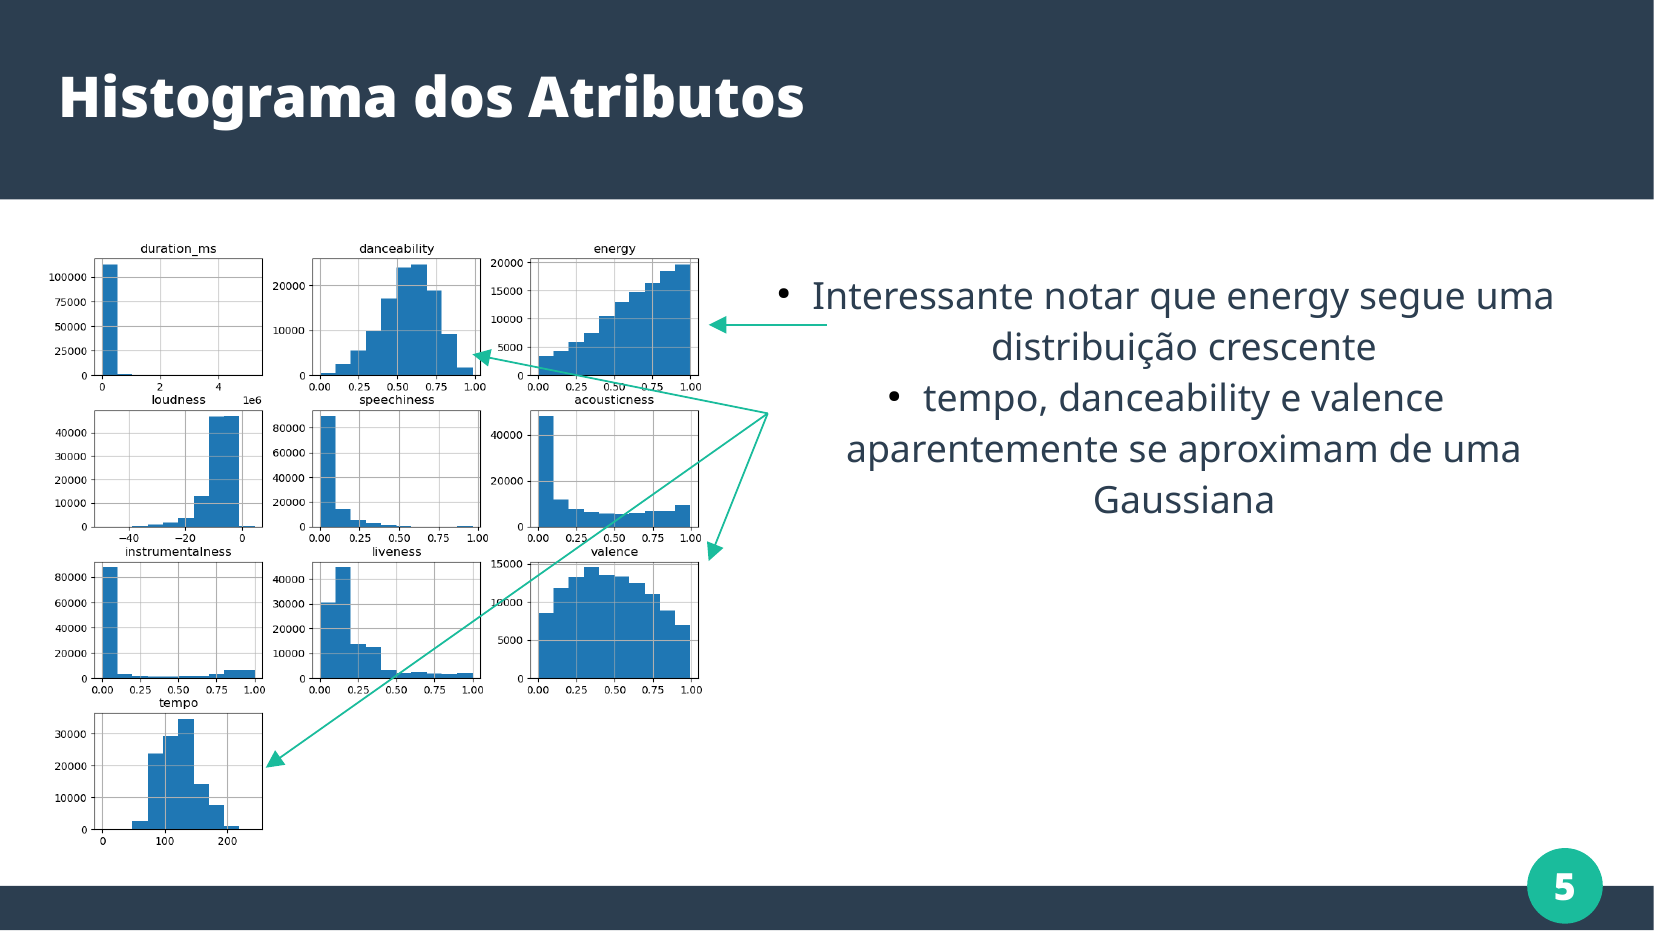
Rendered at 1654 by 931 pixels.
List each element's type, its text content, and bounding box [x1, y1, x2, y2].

picture [40, 236, 709, 854]
title Histograma dos Atributos [59, 37, 1595, 155]
text_box Interessante notar que energy segue uma distribuição crescente tempo, danceability e valence aparentemente se aproximam de uma Gaussiana [738, 295, 1595, 500]
